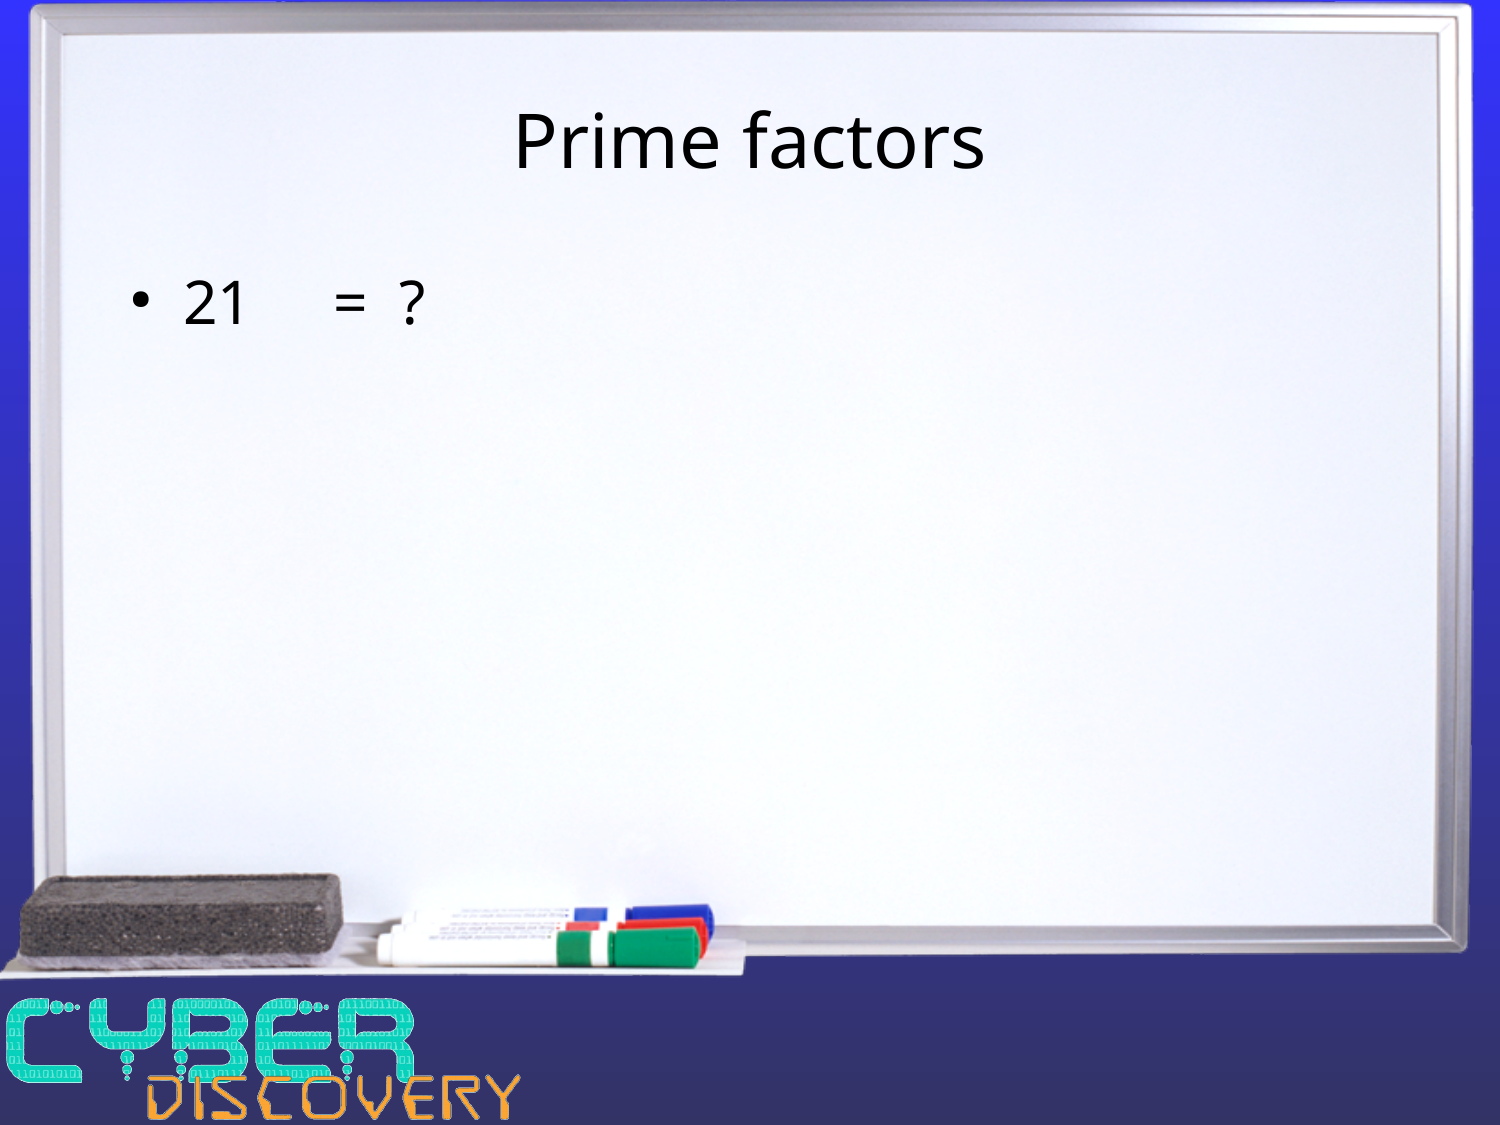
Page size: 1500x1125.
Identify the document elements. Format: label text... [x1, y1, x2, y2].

list 21 = ? [112, 260, 1386, 913]
picture [0, 0, 1500, 1125]
title Prime factors [74, 44, 1425, 233]
